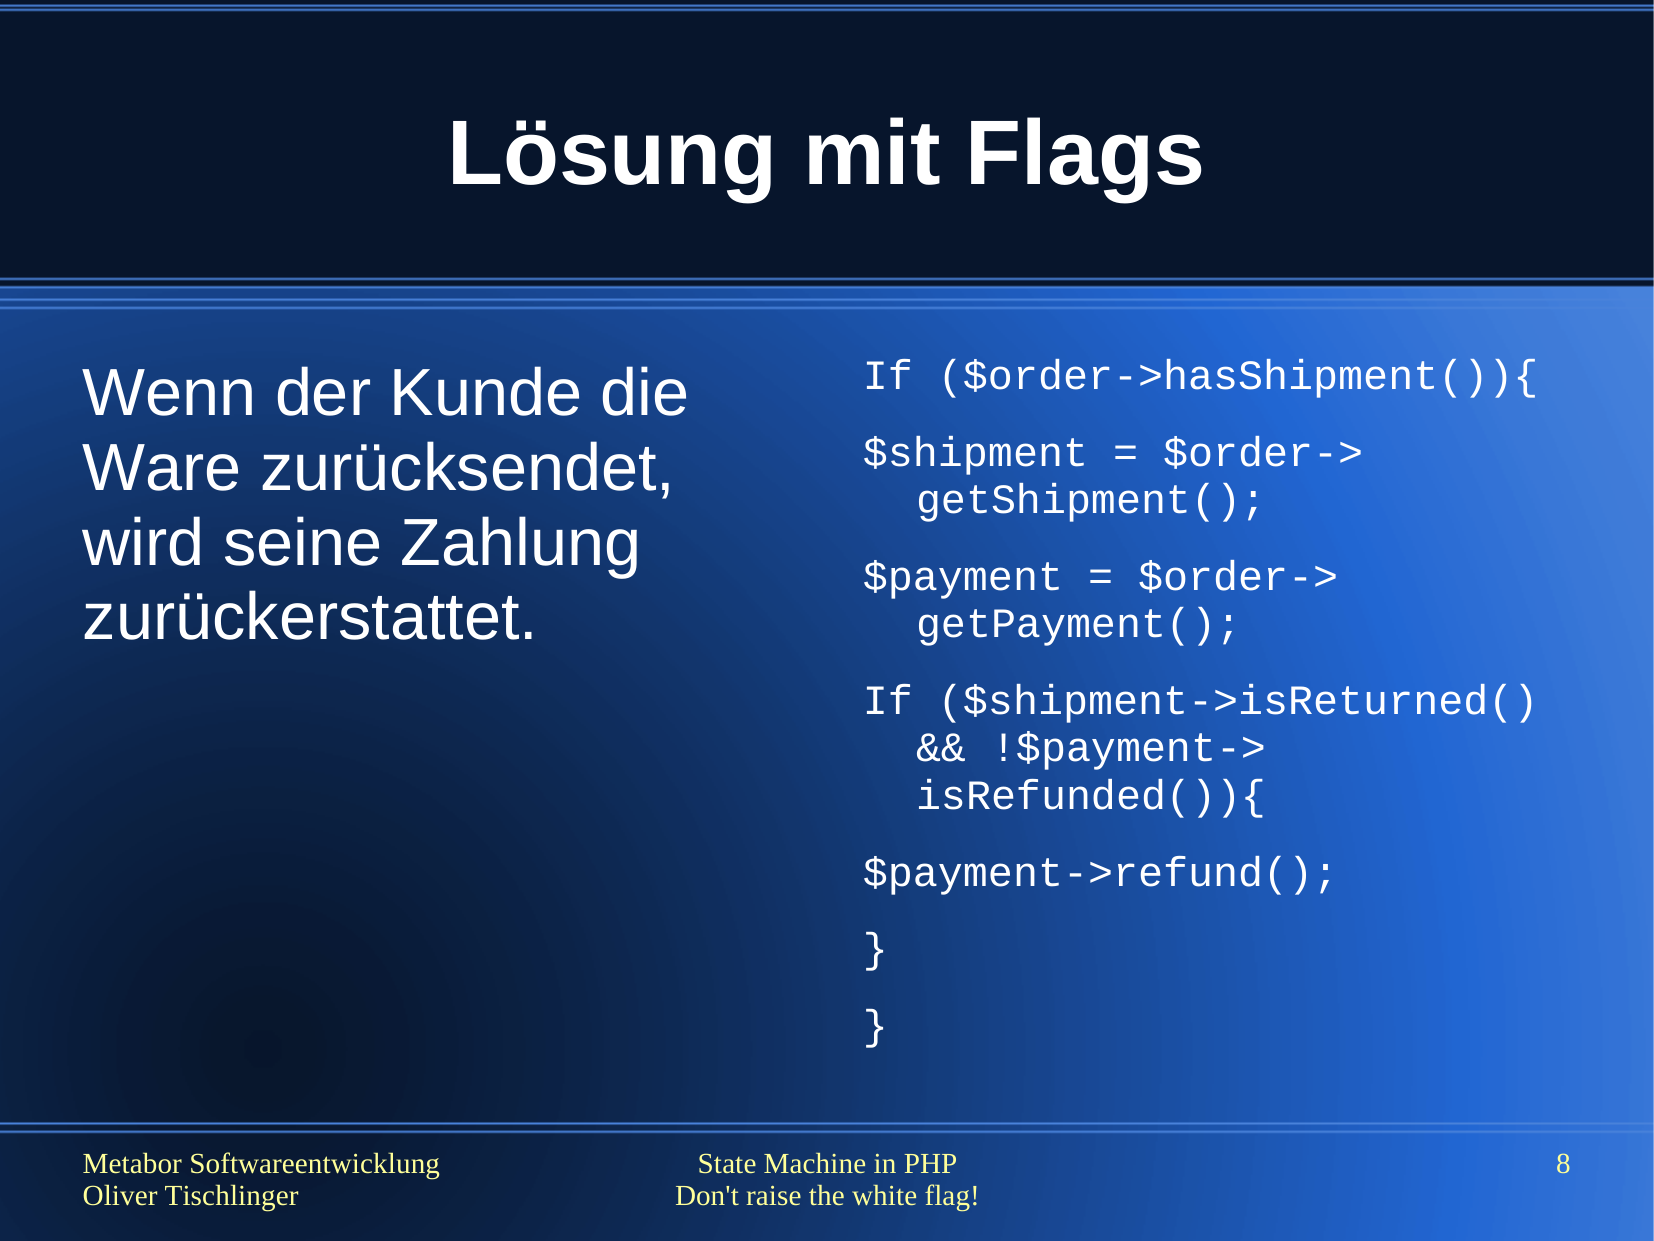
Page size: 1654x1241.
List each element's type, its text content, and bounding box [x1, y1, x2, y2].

picture [0, 0, 1654, 1241]
list If ($order->hasShipment()){ $shipment = $order-> getShipment(); $payment = $order-> getPayment(); If ($shipment->isReturned() && !$payment-> isRefunded()){ $payment->refund(); } } [845, 355, 1572, 1058]
title Lösung mit Flags [82, 49, 1571, 257]
list Wenn der Kunde die Ware zurücksendet, wird seine Zahlung zurückerstattet. [82, 355, 809, 1058]
